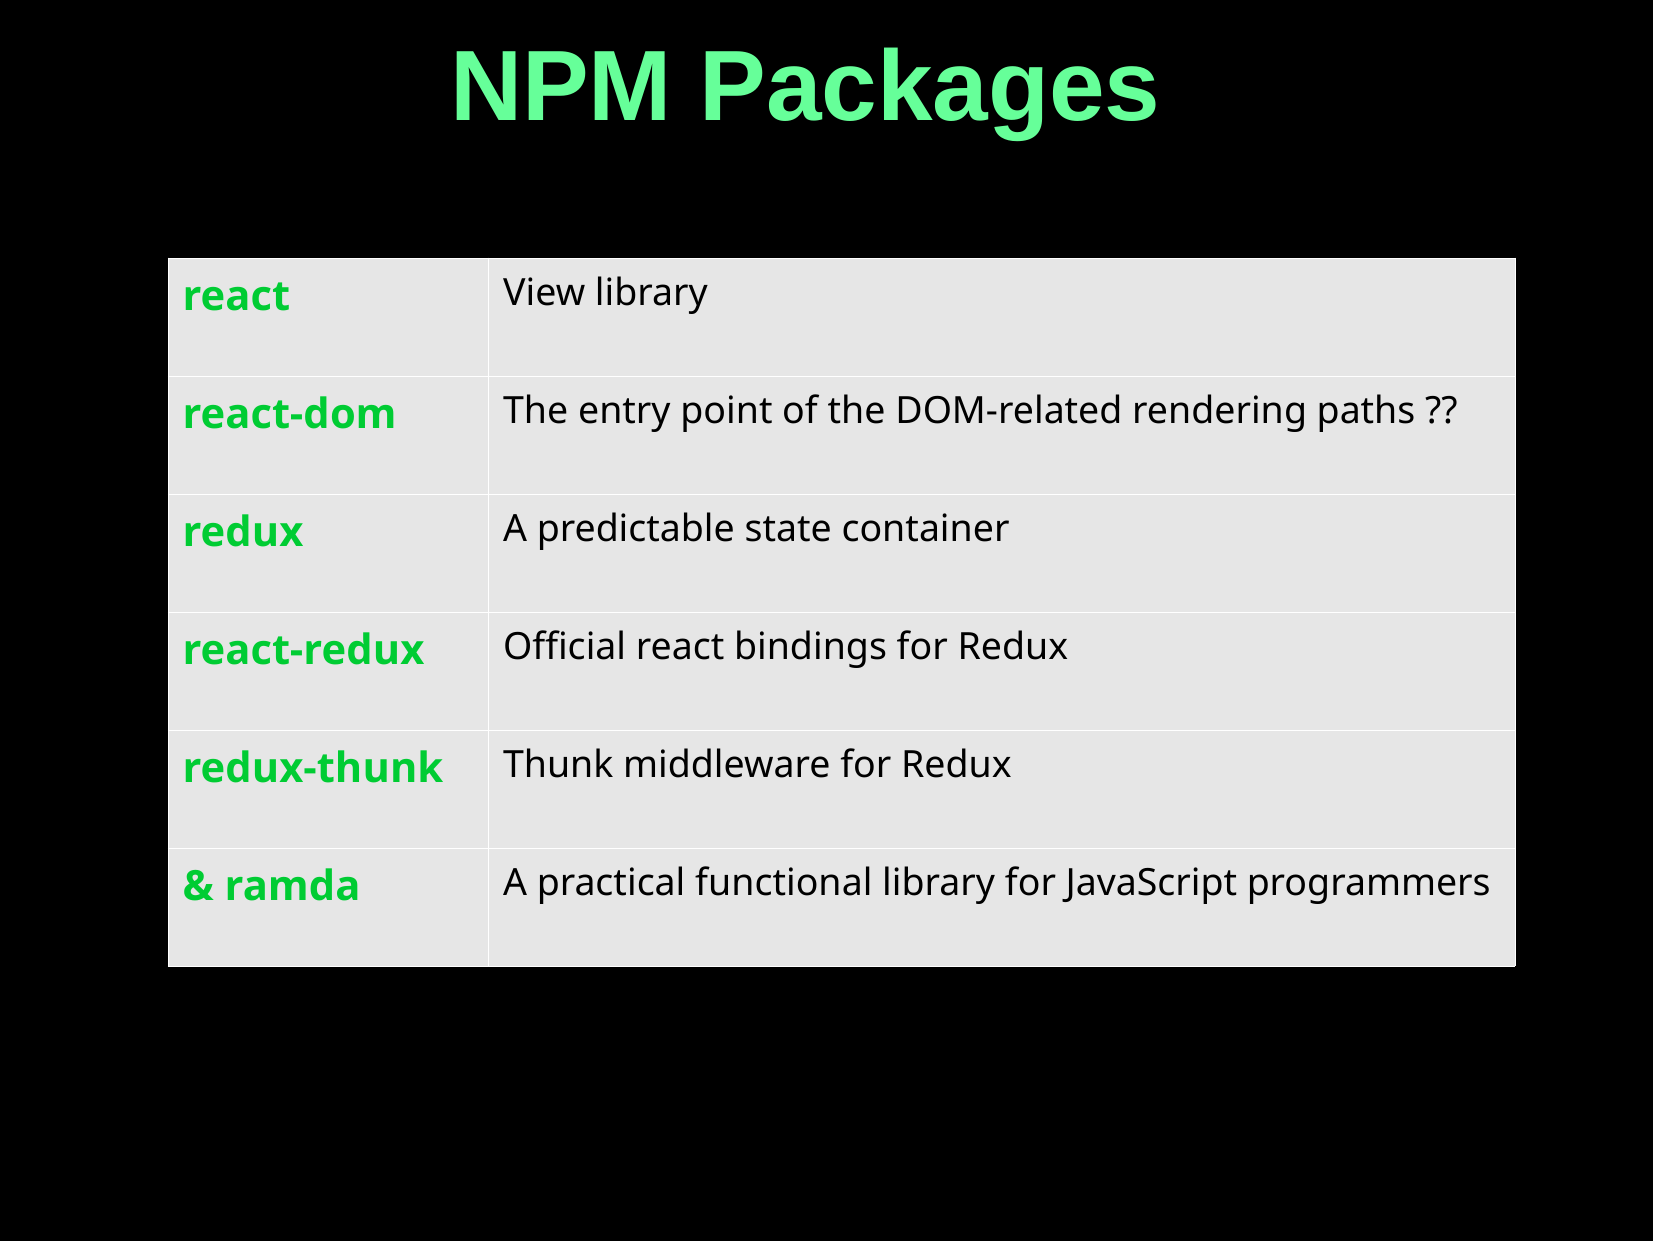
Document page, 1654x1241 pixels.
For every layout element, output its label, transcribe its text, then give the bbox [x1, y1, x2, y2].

table_cell & ramda [169, 849, 488, 966]
table_cell The entry point of the DOM-related rendering paths ?? [489, 377, 1515, 494]
table_cell A practical functional library for JavaScript programmers [489, 849, 1515, 966]
table_header View library [489, 259, 1515, 376]
text_box NPM Packages [450, 30, 1201, 151]
table_cell Thunk middleware for Redux [489, 731, 1515, 848]
table_cell react-redux [169, 613, 488, 730]
table_cell react-dom [169, 377, 488, 494]
table_cell Official react bindings for Redux [489, 613, 1515, 730]
table_header react [169, 259, 488, 376]
table_cell redux [169, 495, 488, 612]
table_cell A predictable state container [489, 495, 1515, 612]
table_cell redux-thunk [169, 731, 488, 848]
